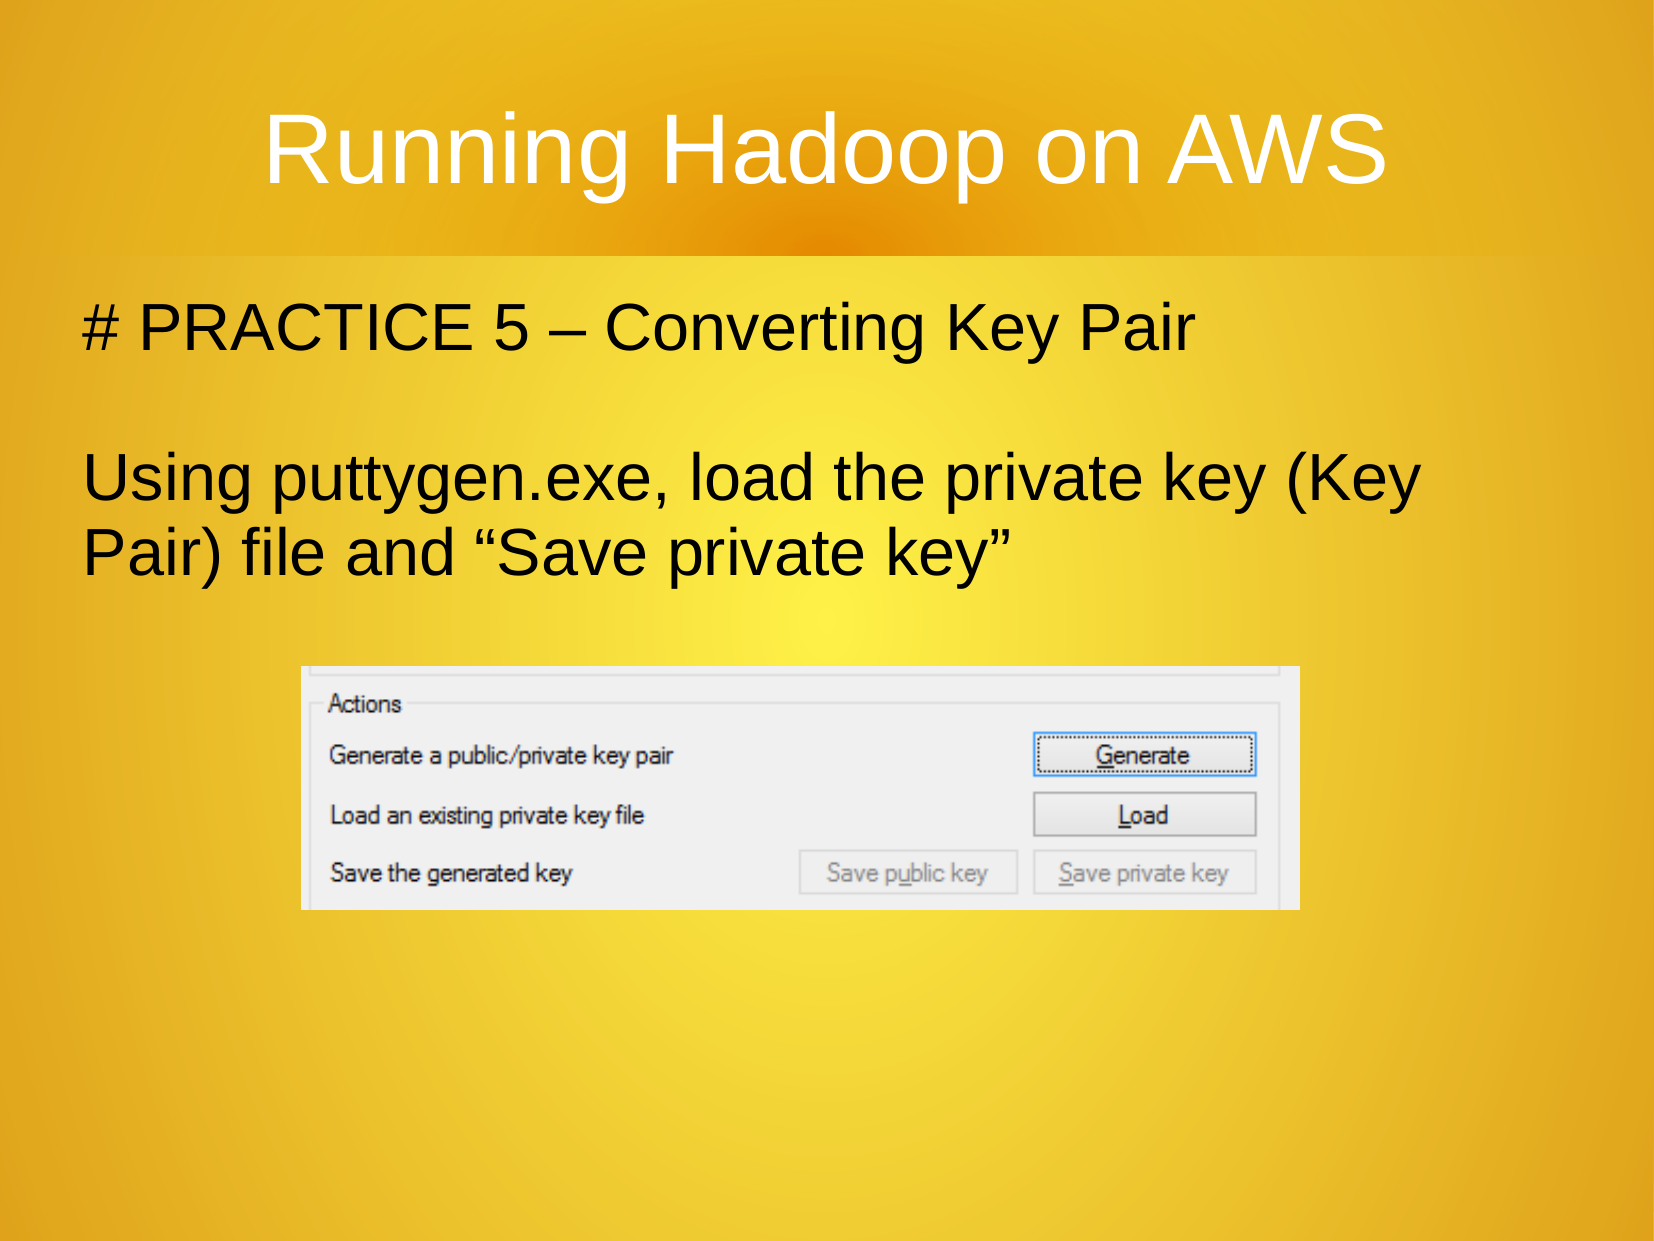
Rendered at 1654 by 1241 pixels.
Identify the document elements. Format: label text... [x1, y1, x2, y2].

title Running Hadoop on AWS [82, 47, 1571, 252]
picture [301, 666, 1300, 910]
subtitle # PRACTICE 5 – Converting Key Pair Using puttygen.exe, load the private key (Key Pair) file and “Save private key” [82, 290, 1571, 1010]
